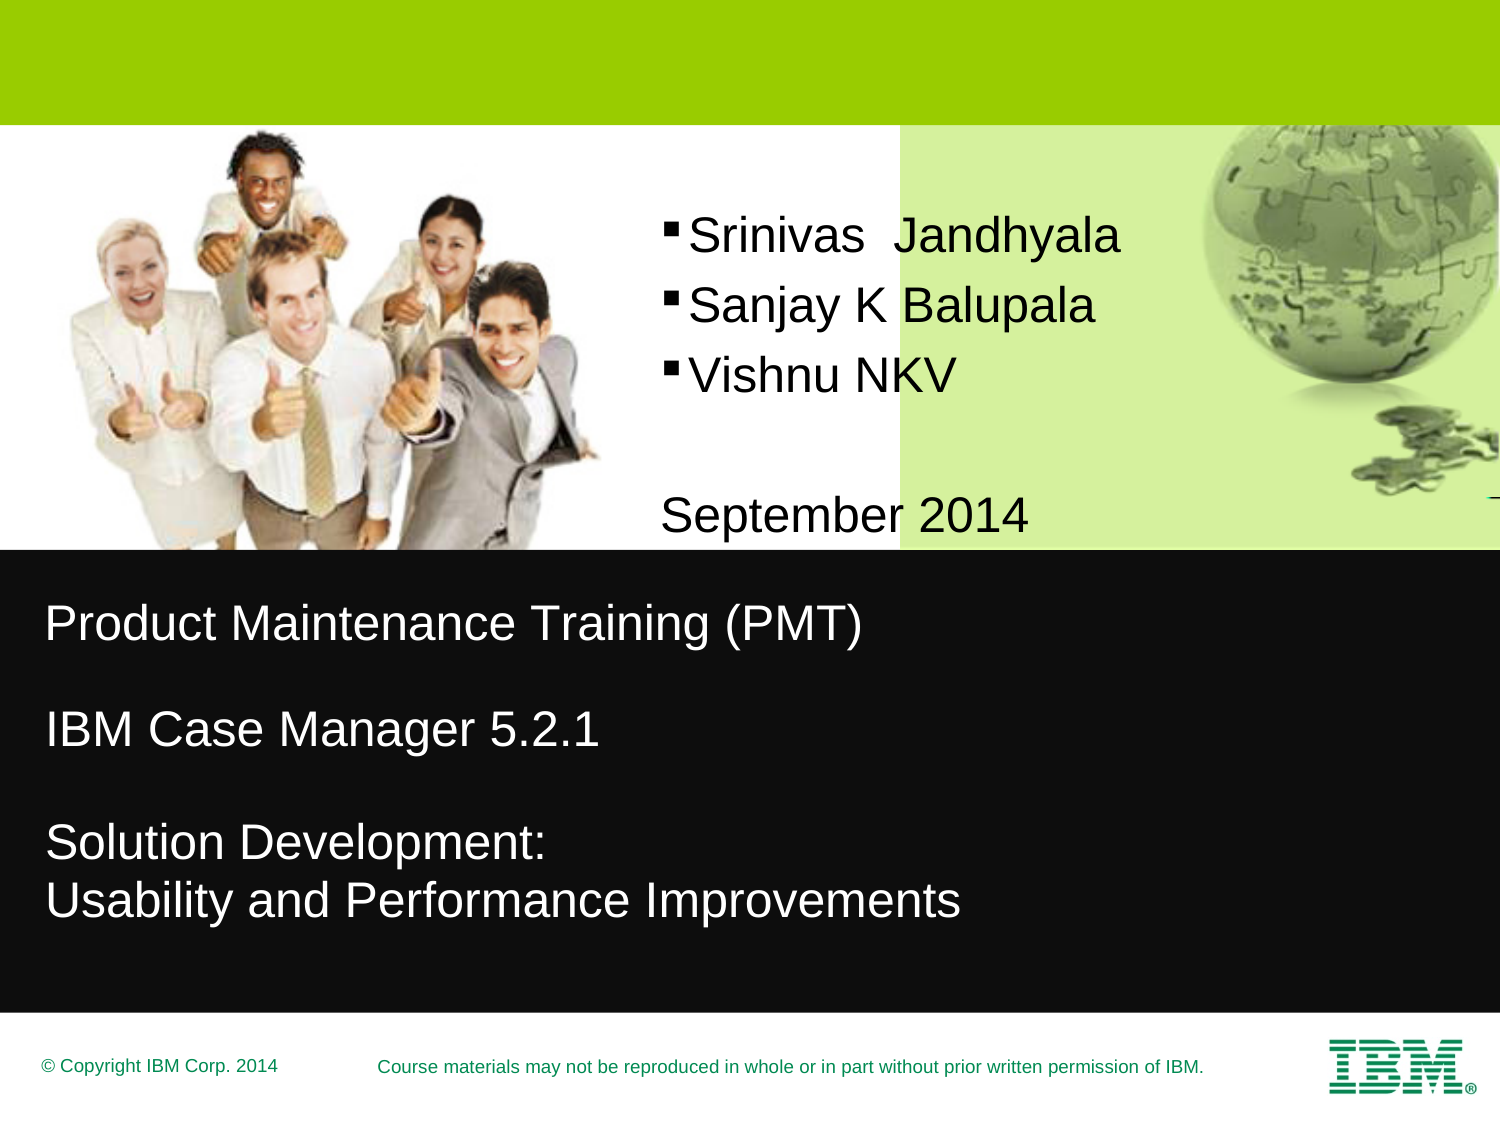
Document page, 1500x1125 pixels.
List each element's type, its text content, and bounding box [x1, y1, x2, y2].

text_box IBM Case Manager 5.2.1 Solution Development: Usability and Performance Improvements [30, 692, 1482, 895]
picture [12, 126, 650, 549]
text_box Product Maintenance Training (PMT) [29, 586, 1281, 676]
picture [1327, 1037, 1479, 1096]
picture [900, 126, 1500, 550]
picture [932, 367, 947, 387]
text_box Srinivas Jandhyala Sanjay K Balupala Vishnu NKV September 2014 [644, 198, 1446, 367]
